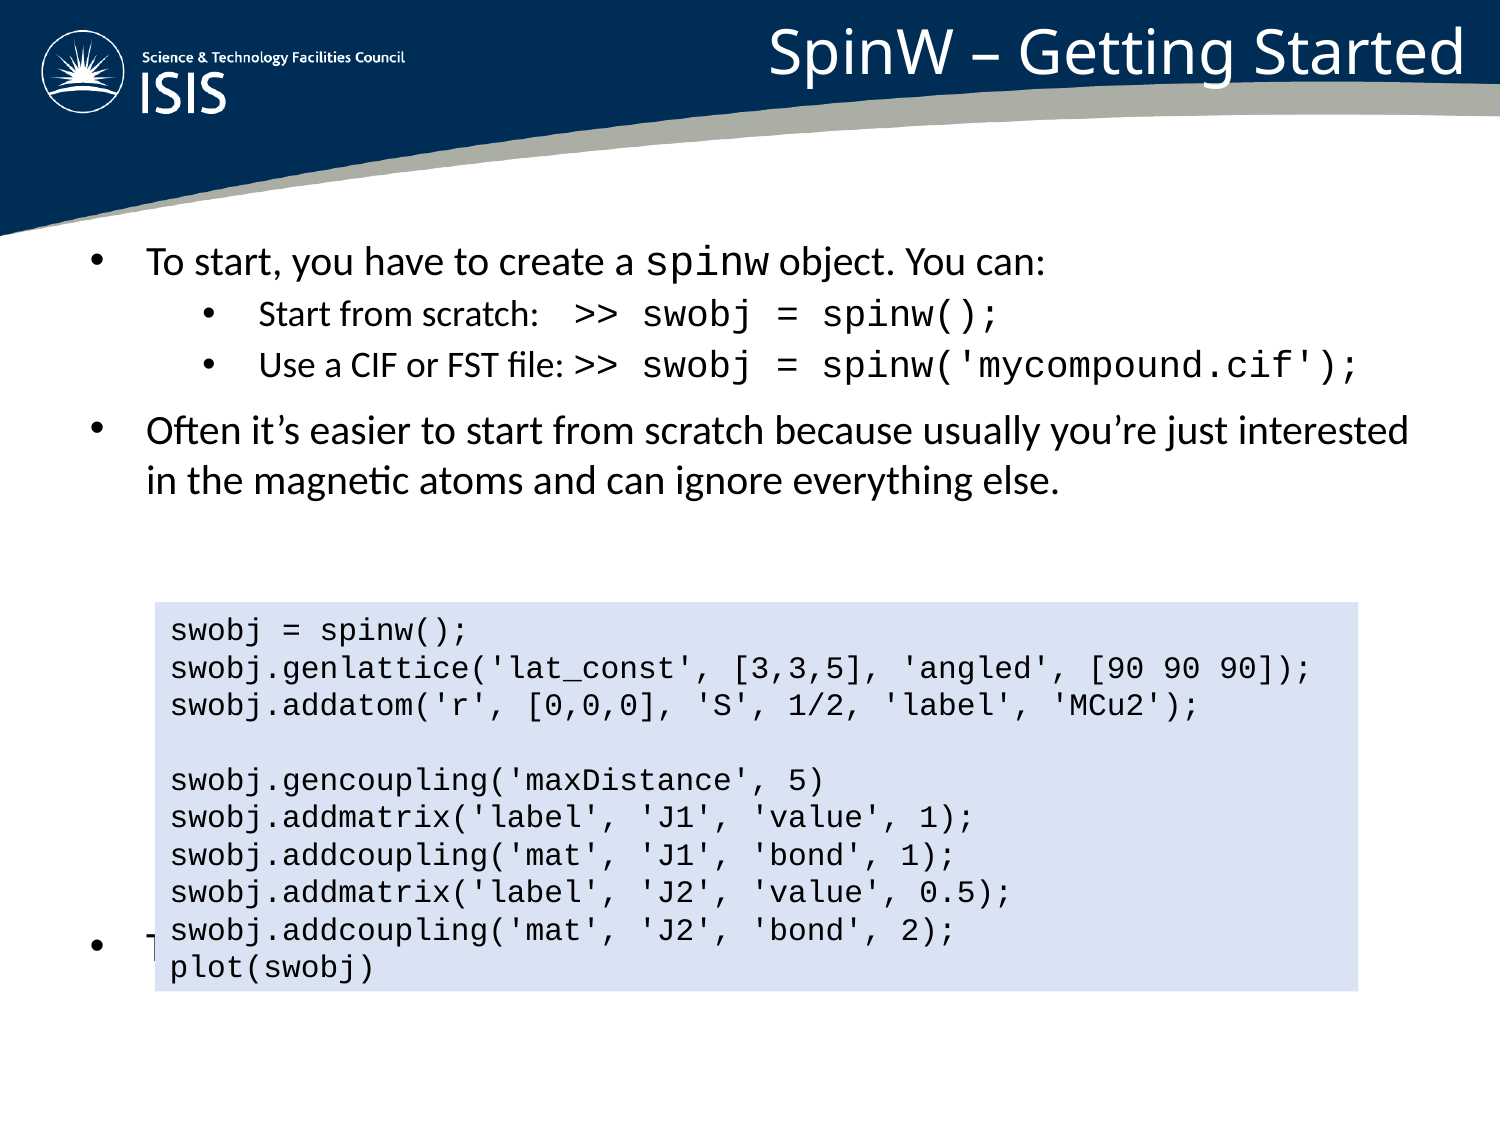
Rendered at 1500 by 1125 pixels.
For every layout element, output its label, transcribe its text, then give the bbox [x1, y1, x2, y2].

text_box SpinW – Getting Started [442, 3, 1483, 96]
list To start, you have to create a spinw object. You can: Start from scratch: >> swobj = spinw(); Use a CIF or FST file: >> swobj = spinw('mycompound.cif'); Often it’s easier to start from scratch because usually you’re just interested in the magnetic atoms and can ignore everything else. That just created a frustrated Cu square-lattice. [75, 226, 1434, 1104]
picture [0, 0, 1500, 302]
text_box swobj = spinw(); swobj.genlattice('lat_const', [3,3,5], 'angled', [90 90 90]); swobj.addatom('r', [0,0,0], 'S', 1/2, 'label', 'MCu2'); swobj.gencoupling('maxDistance', 5) swobj.addmatrix('label', 'J1', 'value', 1); swobj.addcoupling('mat', 'J1', 'bond', 1); swobj.addmatrix('label', 'J2', 'value', 0.5); swobj.addcoupling('mat', 'J2', 'bond', 2); plot(swobj) [154, 602, 1359, 992]
